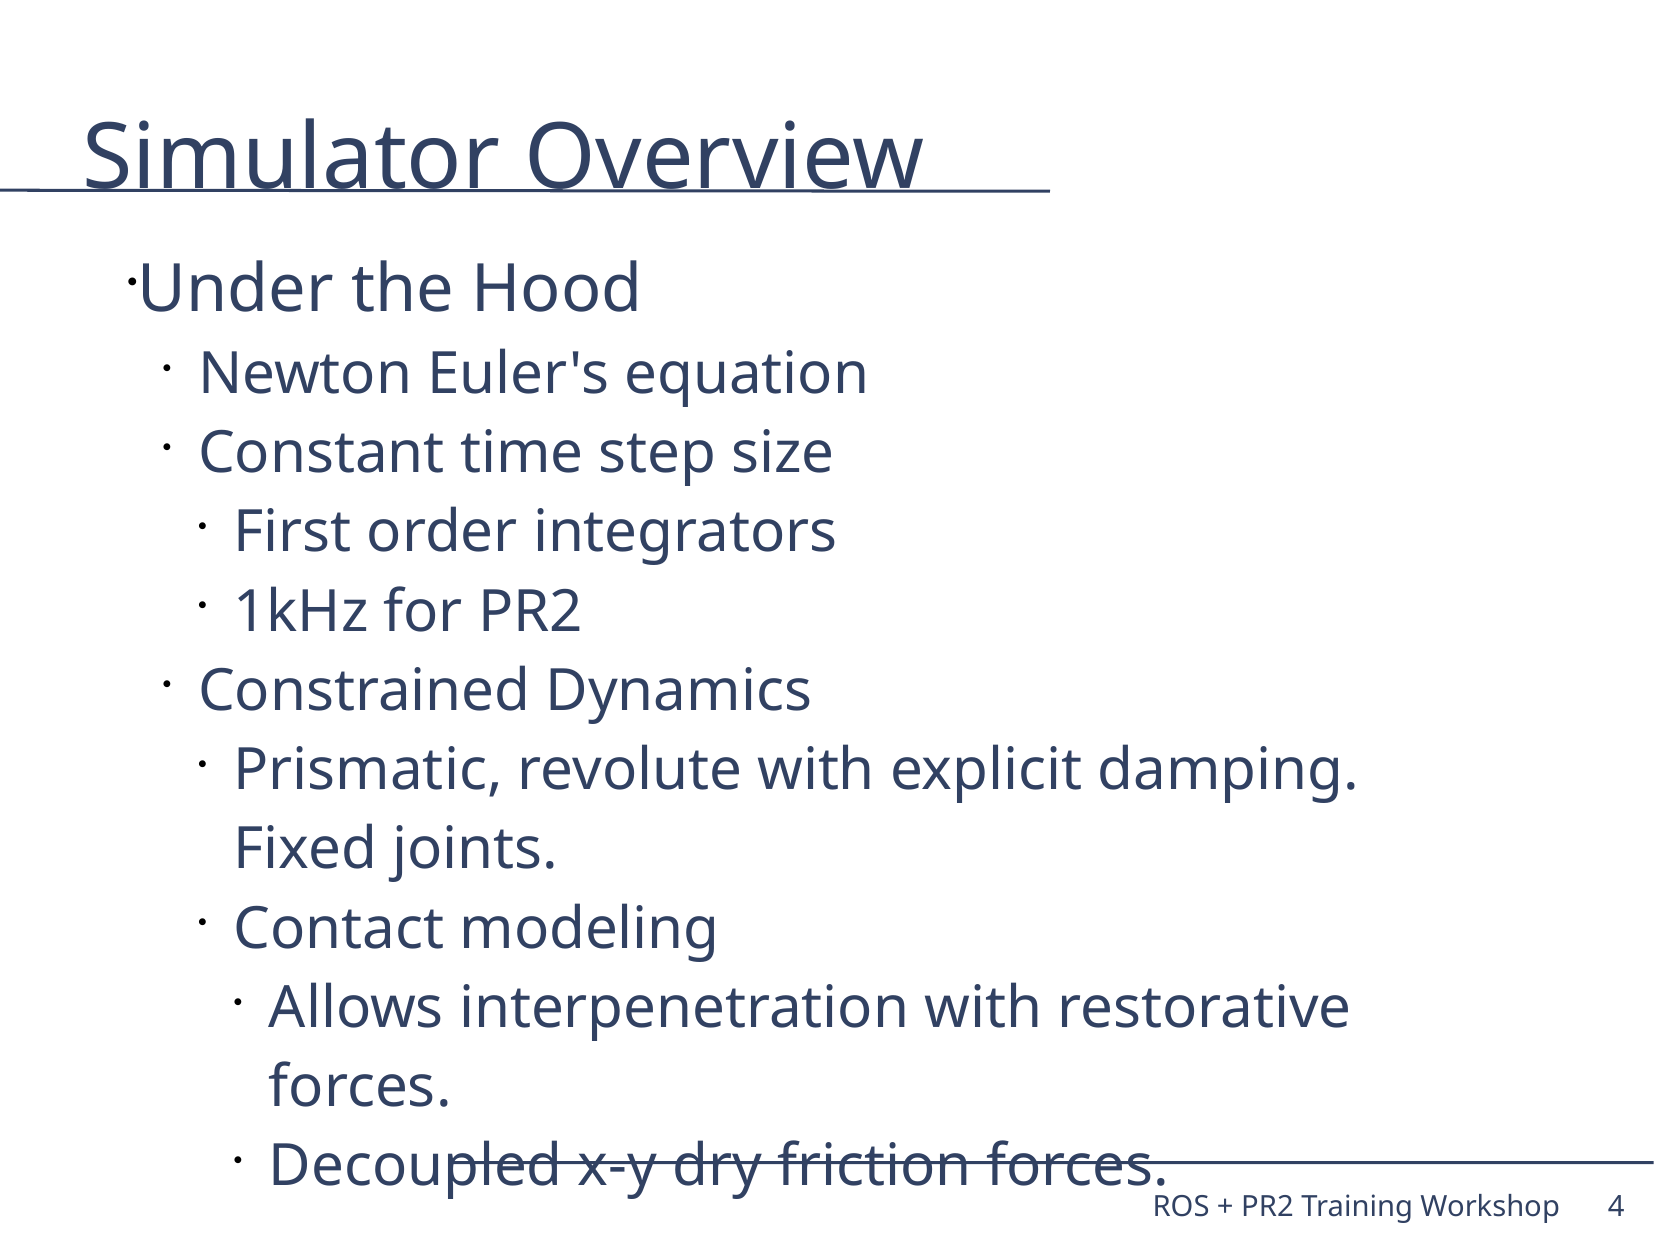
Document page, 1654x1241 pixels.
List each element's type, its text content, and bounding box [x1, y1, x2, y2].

title Simulator Overview [82, 49, 1571, 257]
text_box Under the Hood Newton Euler's equation Constant time step size First order integrators 1kHz for PR2 Constrained Dynamics Prismatic, revolute with explicit damping. Fixed joints. Contact modeling Allows interpenetration with restorative forces. Decoupled x-y dry friction forces. [112, 232, 1538, 1071]
